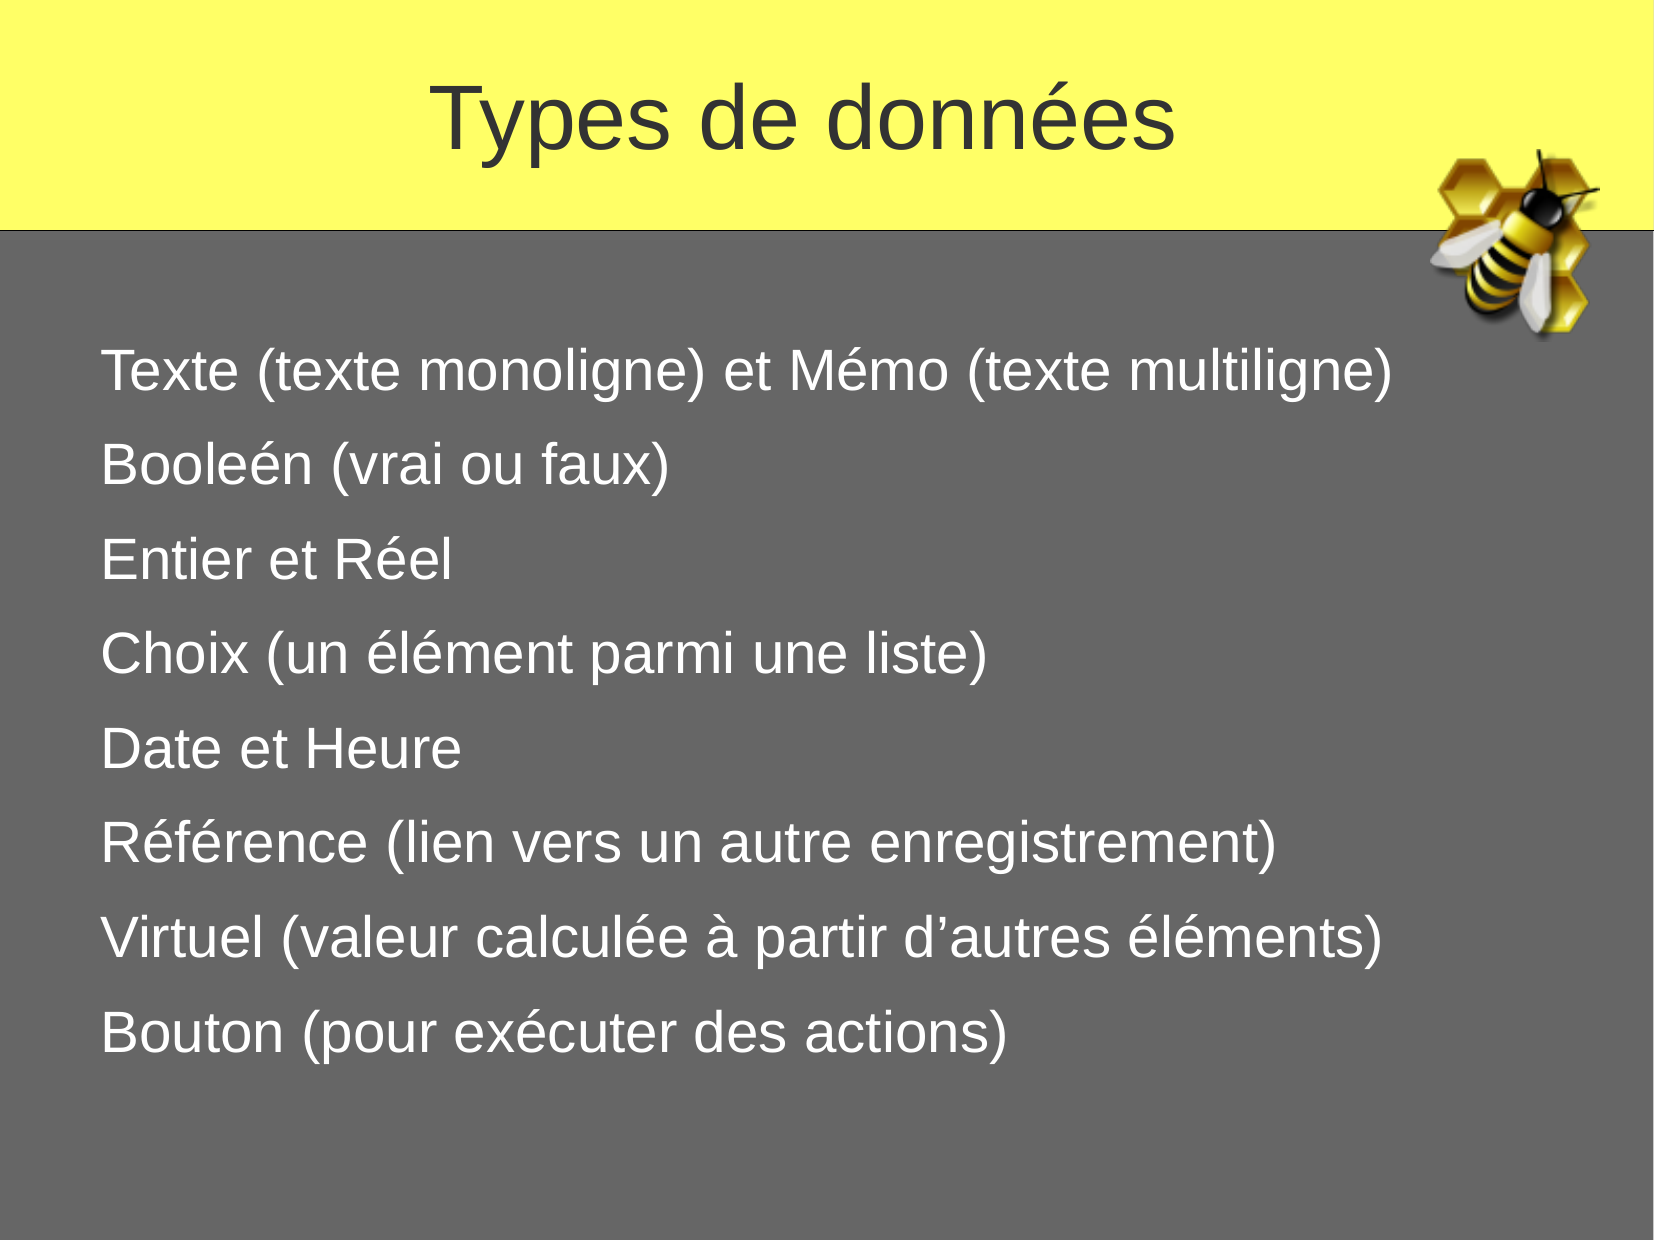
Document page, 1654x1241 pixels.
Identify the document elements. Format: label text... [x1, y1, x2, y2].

title Types de données [59, 13, 1548, 222]
list Texte (texte monoligne) et Mémo (texte multiligne) Booleén (vrai ou faux) Entier et Réel Choix (un élément parmi une liste) Date et Heure Référence (lien vers un autre enregistrement) Virtuel (valeur calculée à partir d’autres éléments) Bouton (pour exécuter des actions) [82, 337, 1571, 1211]
picture [1430, 149, 1600, 342]
